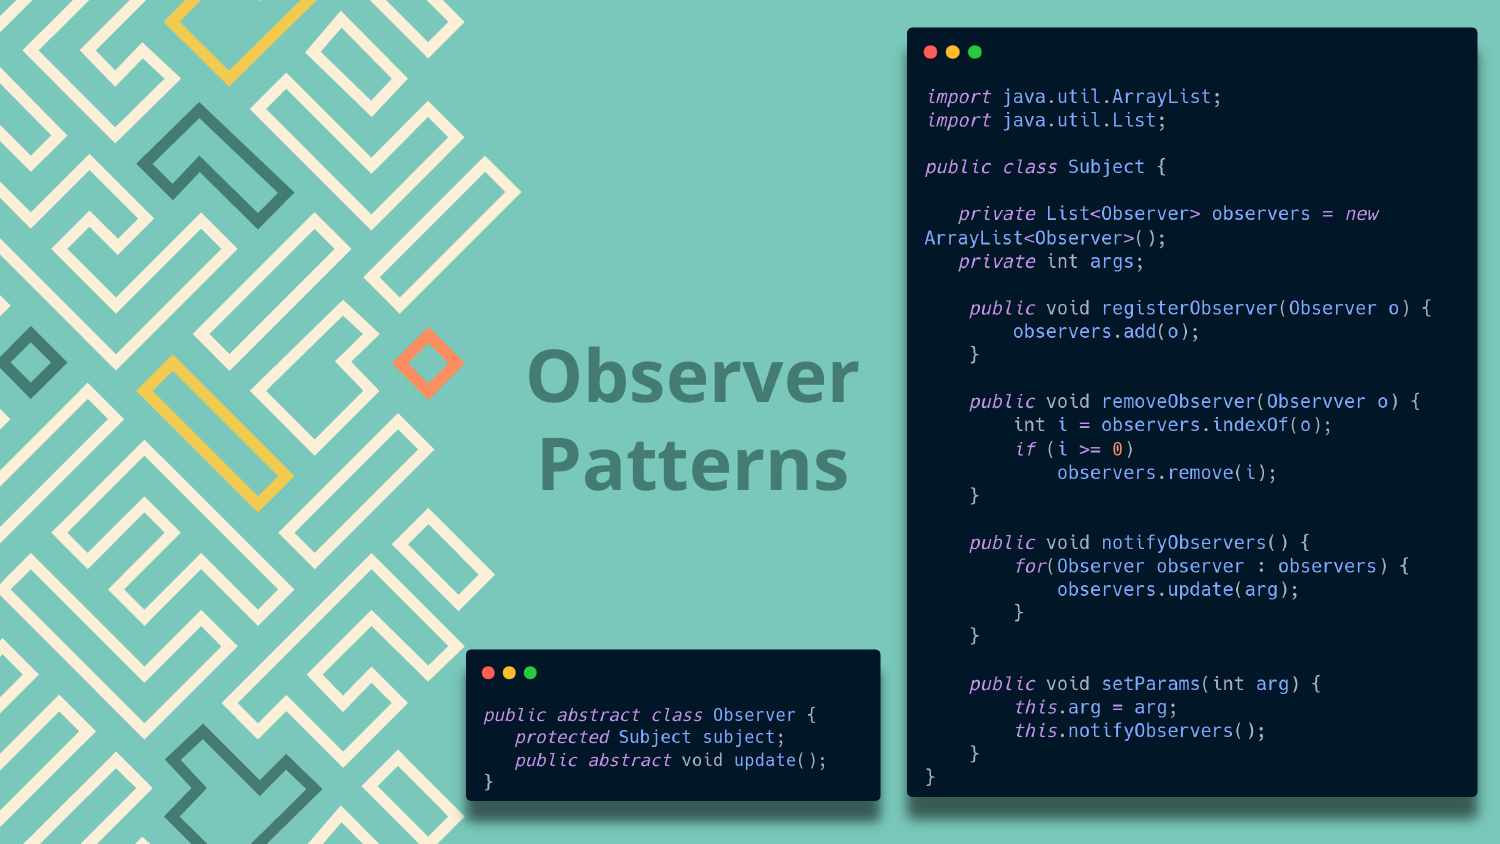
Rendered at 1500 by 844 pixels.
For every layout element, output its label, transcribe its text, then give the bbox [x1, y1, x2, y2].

title Observer Patterns [371, 323, 1015, 520]
picture [407, 0, 1500, 844]
